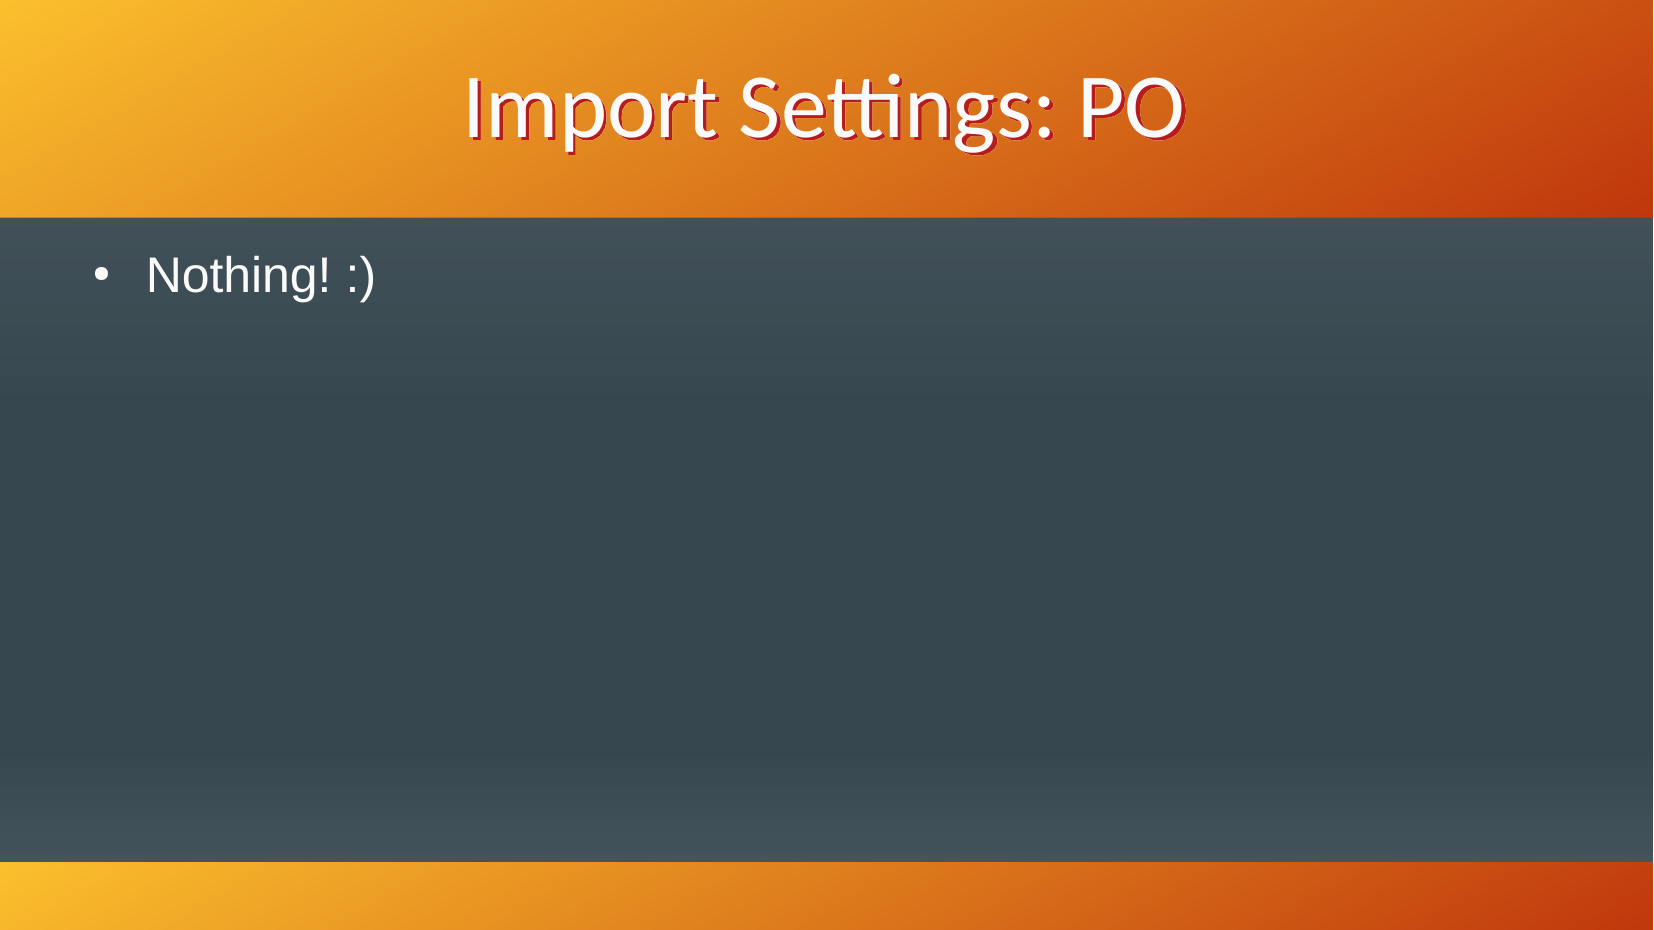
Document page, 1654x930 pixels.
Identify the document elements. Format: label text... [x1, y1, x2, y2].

title Import Settings: PO [74, 37, 1575, 193]
list Nothing! :) [74, 247, 1575, 825]
